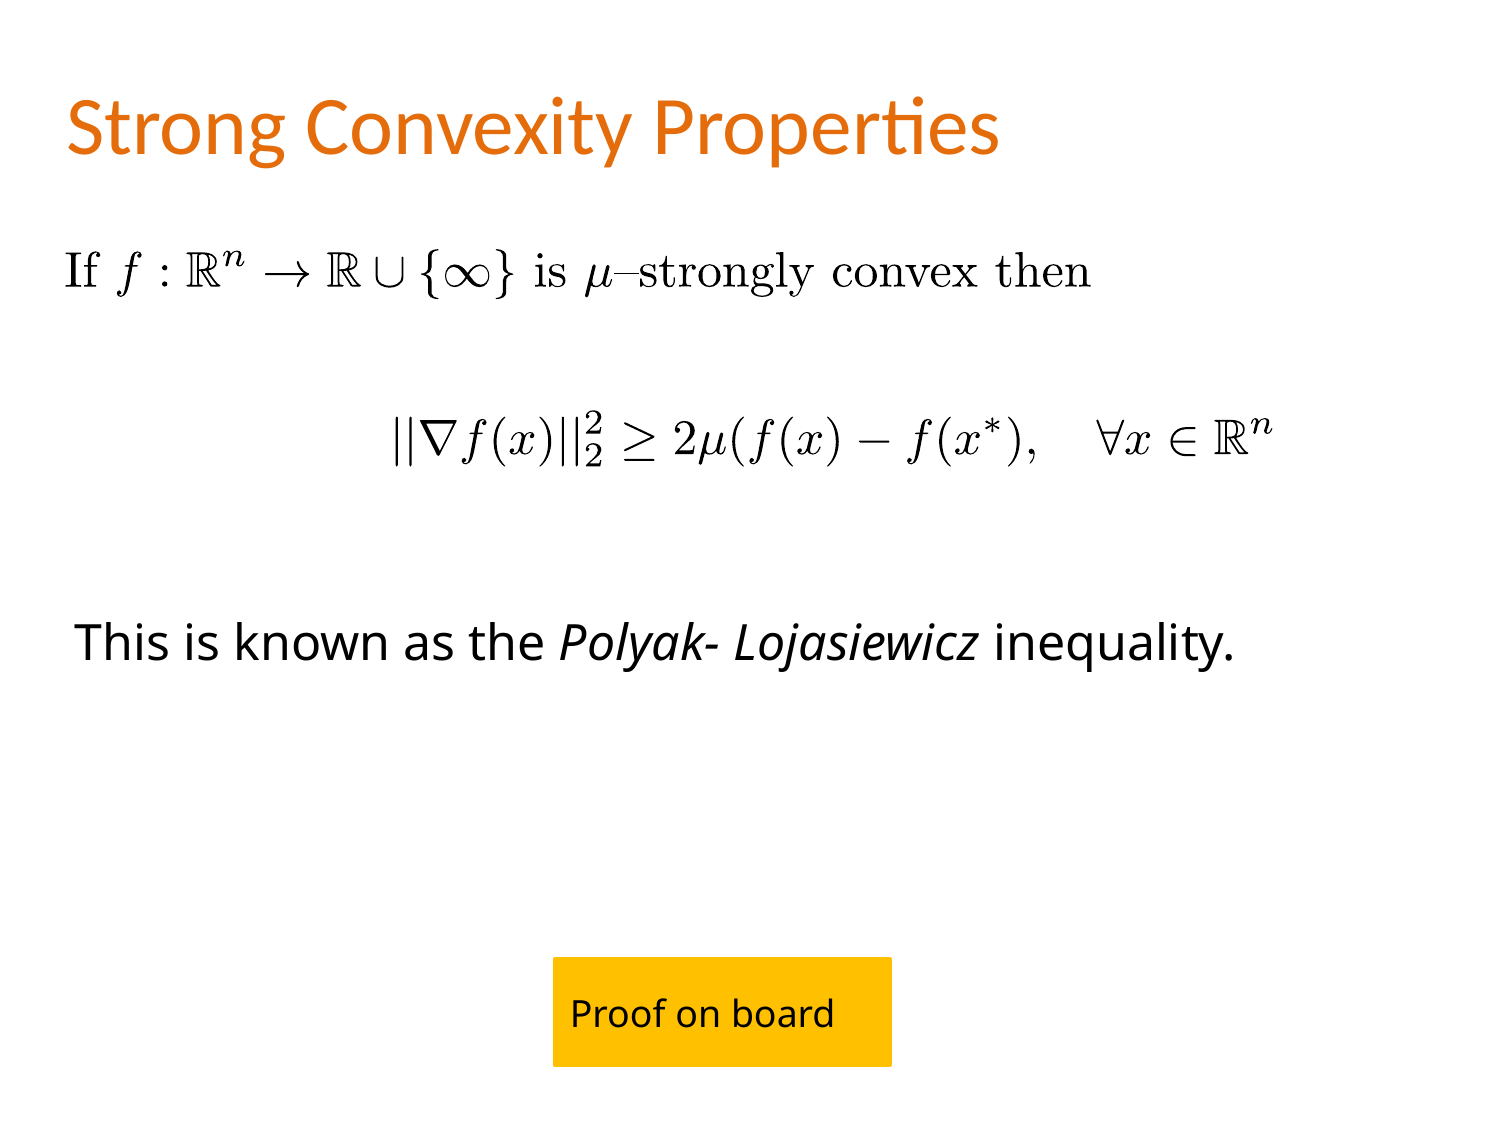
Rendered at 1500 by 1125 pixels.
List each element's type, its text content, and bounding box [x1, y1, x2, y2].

text_box [64, 249, 1092, 300]
text_box [389, 410, 1275, 467]
text_box This is known as the Polyak- Lojasiewicz inequality. [60, 600, 1230, 686]
text_box Strong Convexity Properties [51, 27, 1432, 215]
text_box Proof on board [554, 959, 890, 1066]
